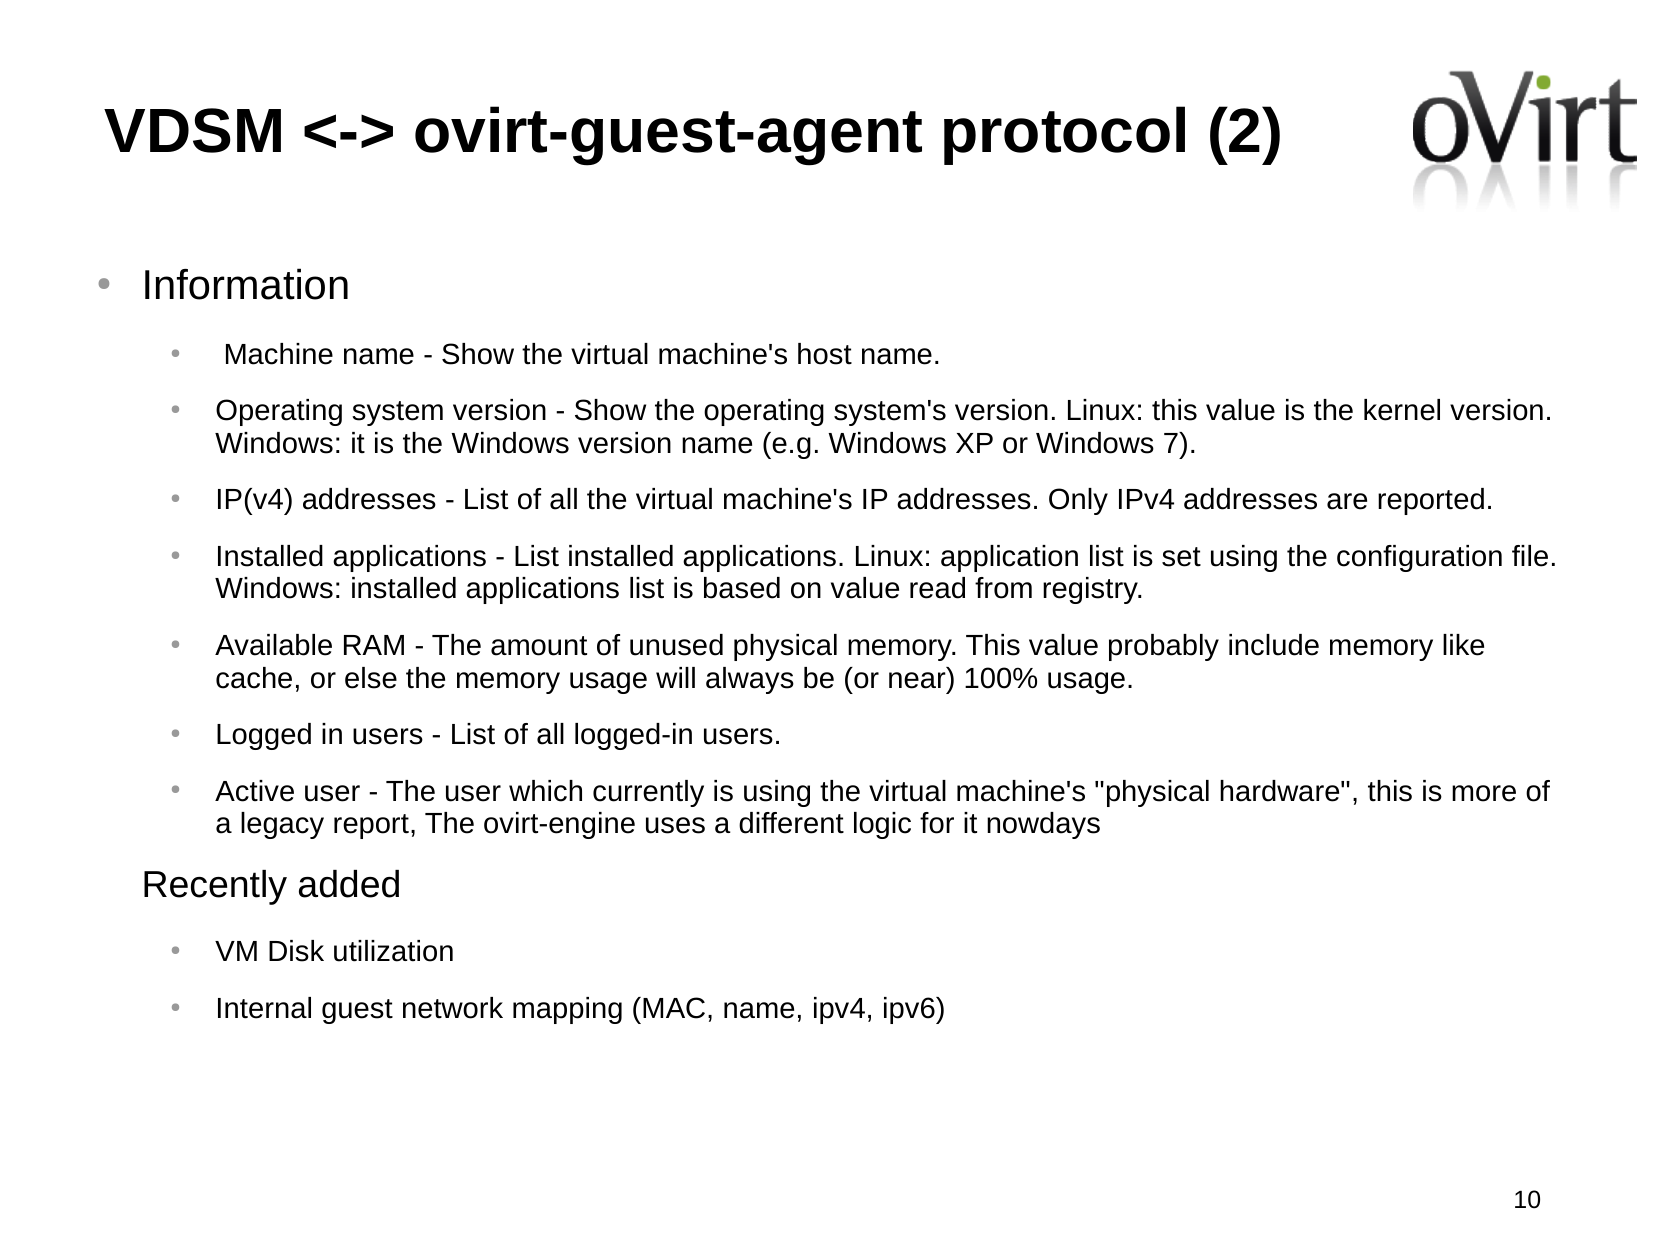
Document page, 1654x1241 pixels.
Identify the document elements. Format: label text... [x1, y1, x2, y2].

picture [1413, 63, 1637, 212]
list Information Machine name - Show the virtual machine's host name. Operating system version - Show the operating system's version. Linux: this value is the kernel version. Windows: it is the Windows version name (e.g. Windows XP or Windows 7). IP(v4) addresses - List of all the virtual machine's IP addresses. Only IPv4 addresses are reported. Installed applications - List installed applications. Linux: application list is set using the configuration file. Windows: installed applications list is based on value read from registry. Available RAM - The amount of unused physical memory. This value probably include memory like cache, or else the memory usage will always be (or near) 100% usage. Logged in users - List of all logged-in users. Active user - The user which currently is using the virtual machine's "physical hardware", this is more of a legacy report, The ovirt-engine uses a different logic for it nowdays Recently added VM Disk utilization Internal guest network mapping (MAC, name, ipv4, ipv6) [81, 261, 1570, 1056]
title VDSM <-> ovirt-guest-agent protocol (2) [82, 37, 1303, 226]
